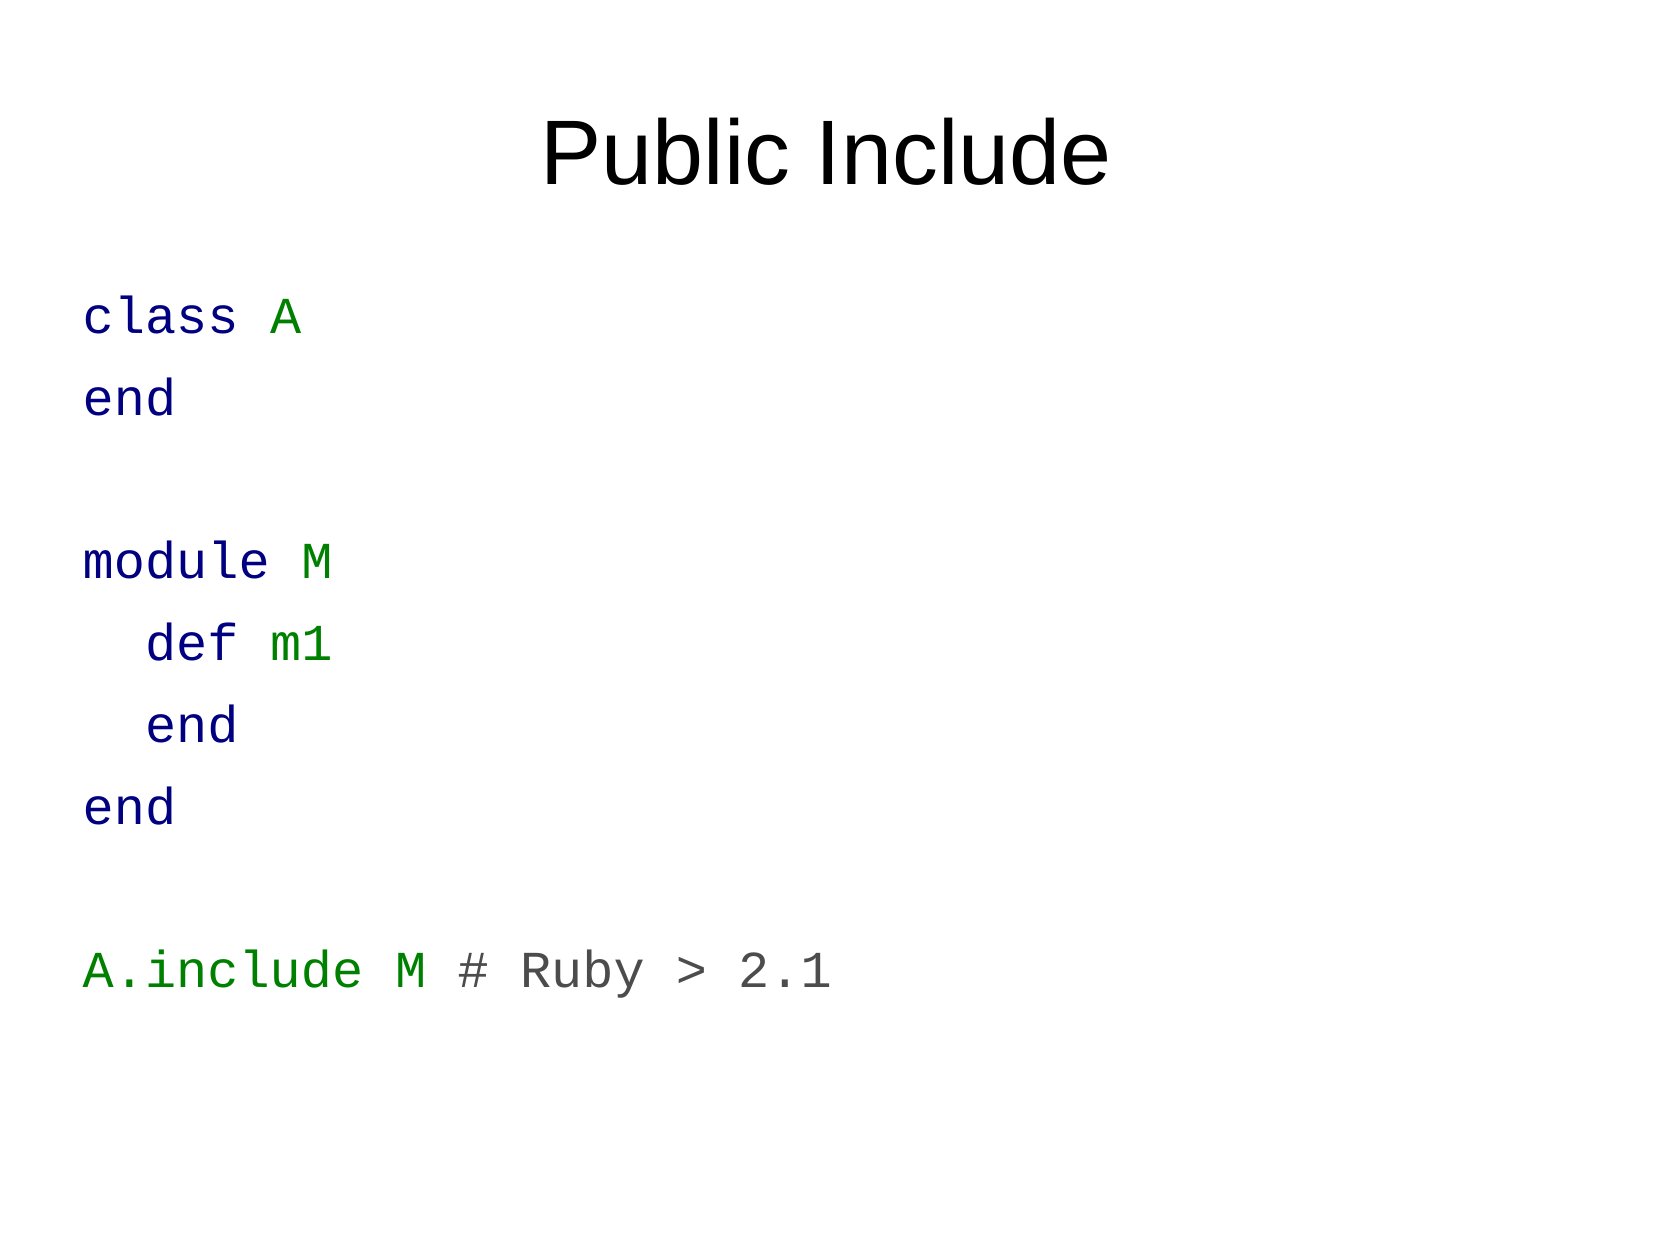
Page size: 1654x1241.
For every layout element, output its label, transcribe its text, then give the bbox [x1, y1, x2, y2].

title Public Include [82, 49, 1571, 257]
list class A end module M def m1 end end A.include M # Ruby > 2.1 [82, 290, 1571, 1010]
